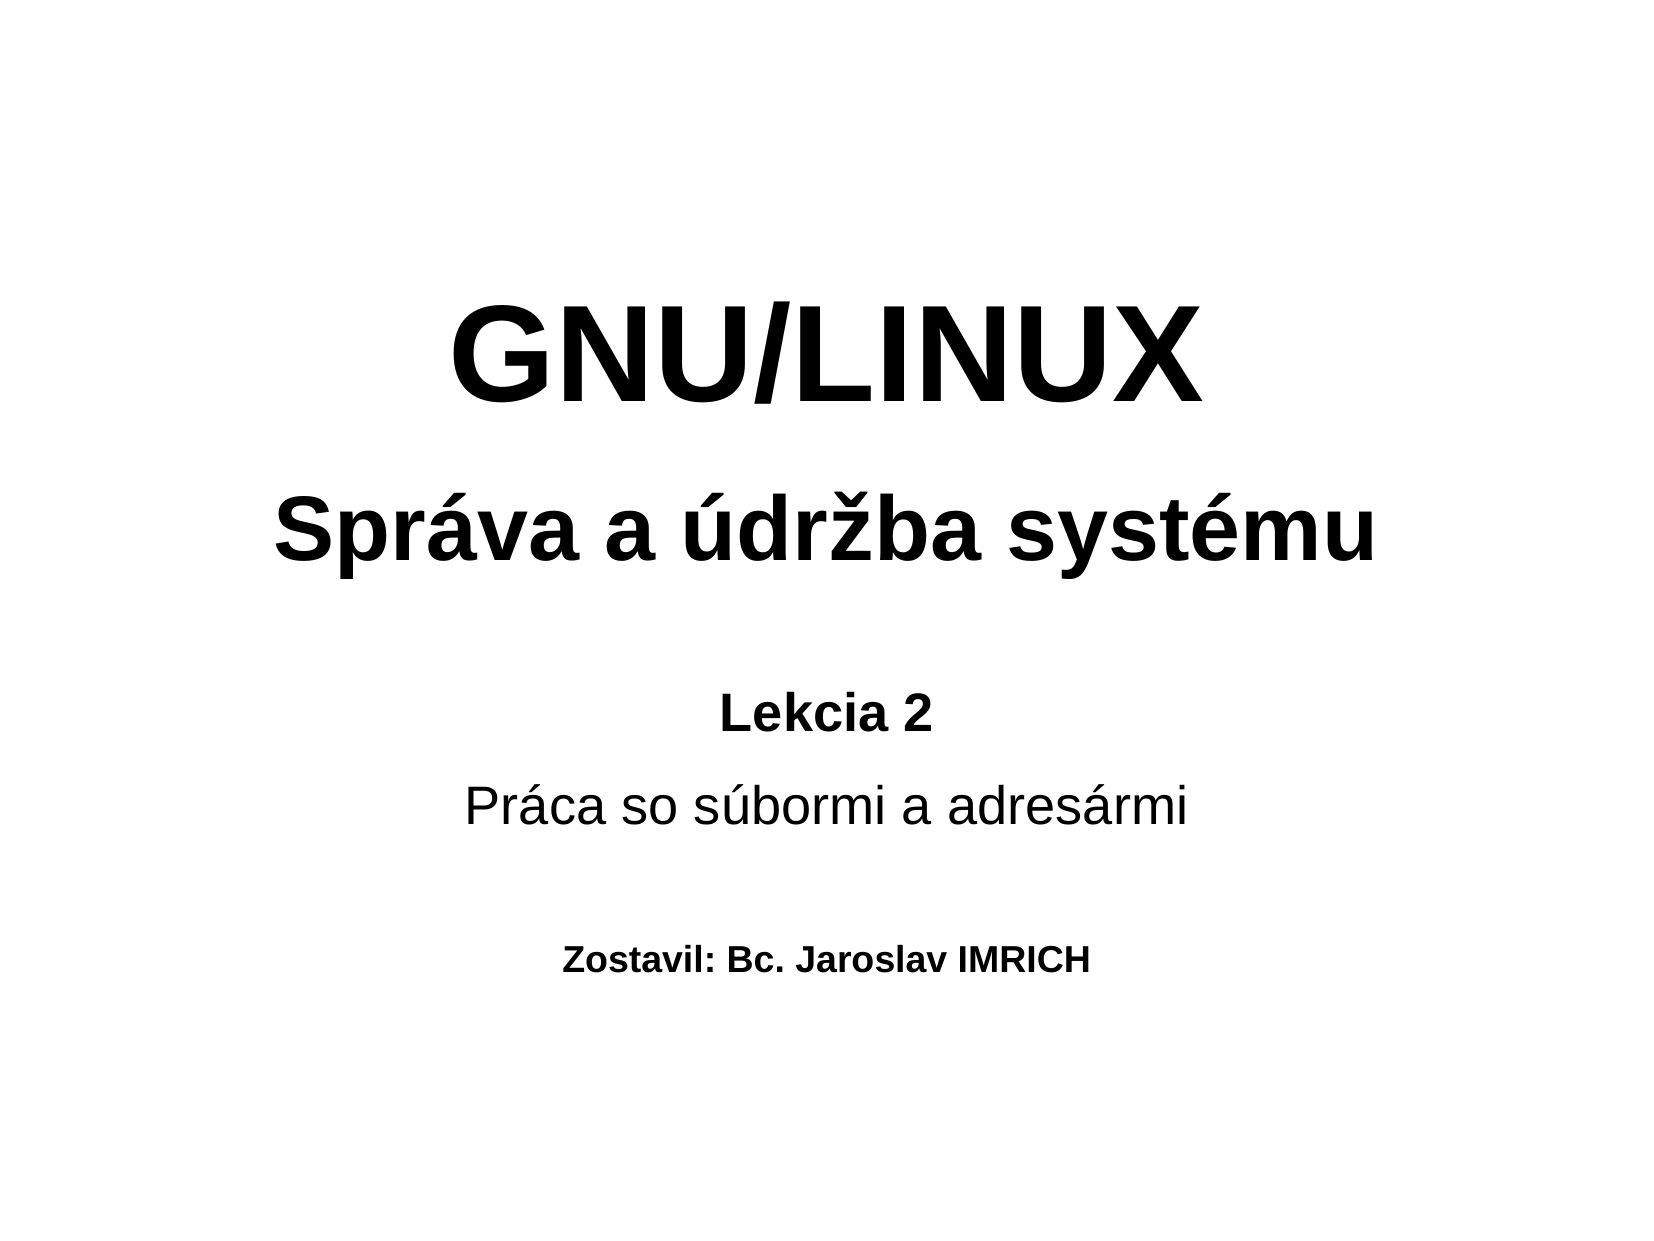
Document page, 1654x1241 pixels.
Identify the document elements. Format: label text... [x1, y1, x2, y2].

title GNU/LINUX Správa a údržba systému Lekcia 2 Práca so súbormi a adresármi Zostavil: Bc. Jaroslav IMRICH [82, 112, 1571, 1146]
